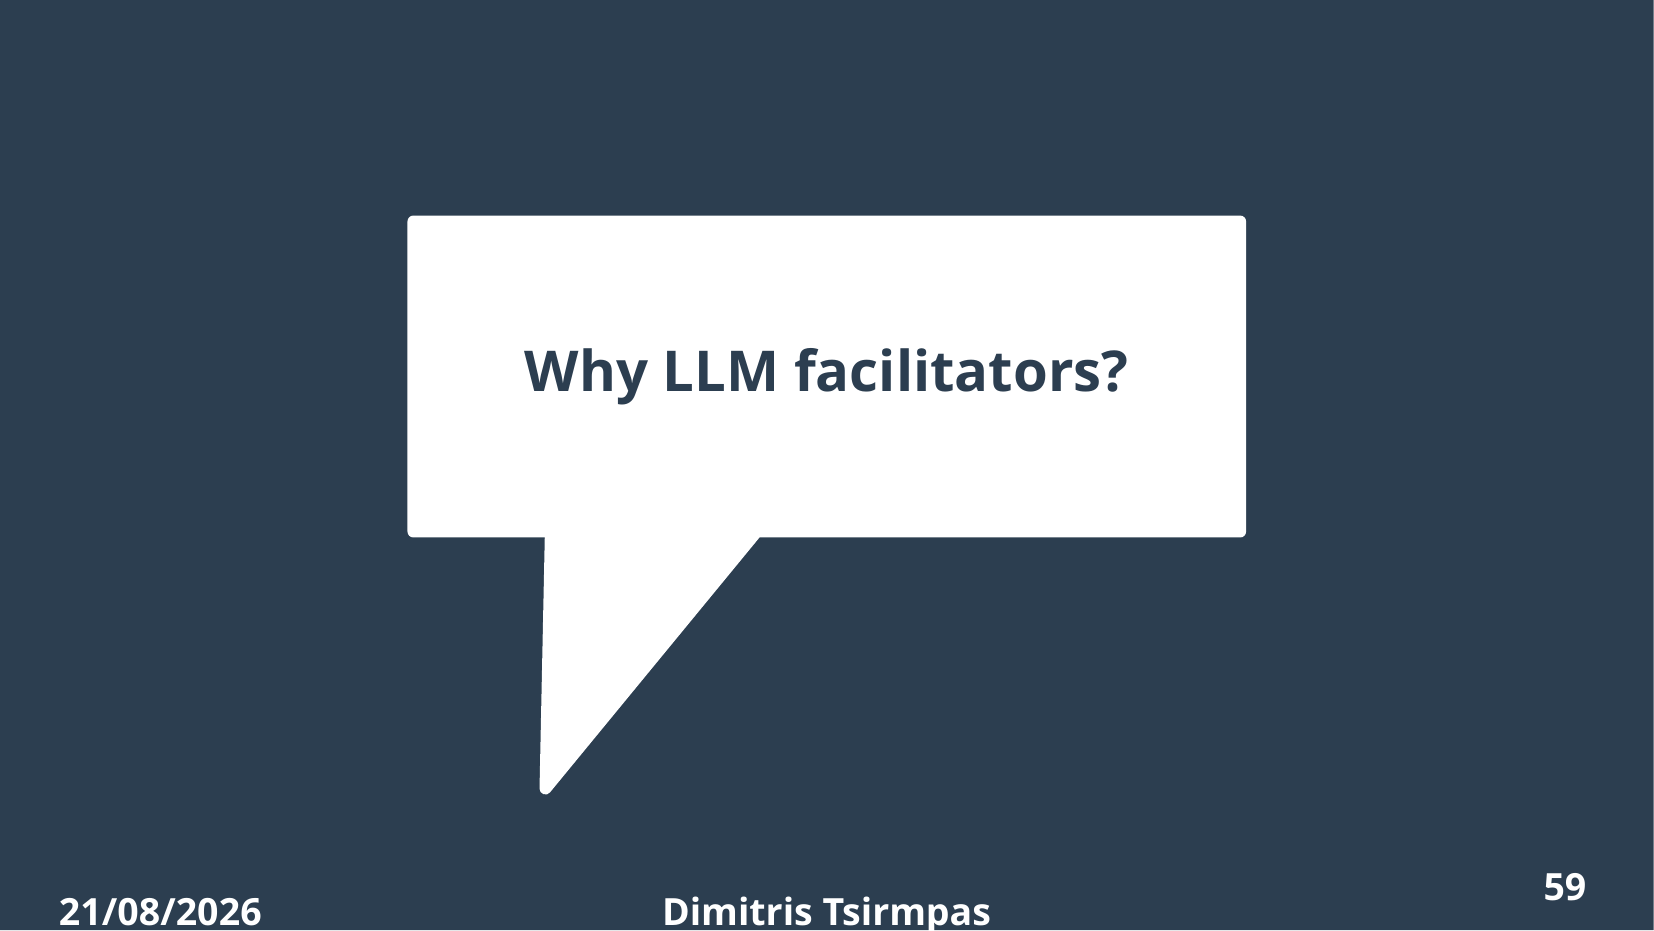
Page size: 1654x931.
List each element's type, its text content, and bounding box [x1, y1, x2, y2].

title Why LLM facilitators? [442, 236, 1211, 502]
